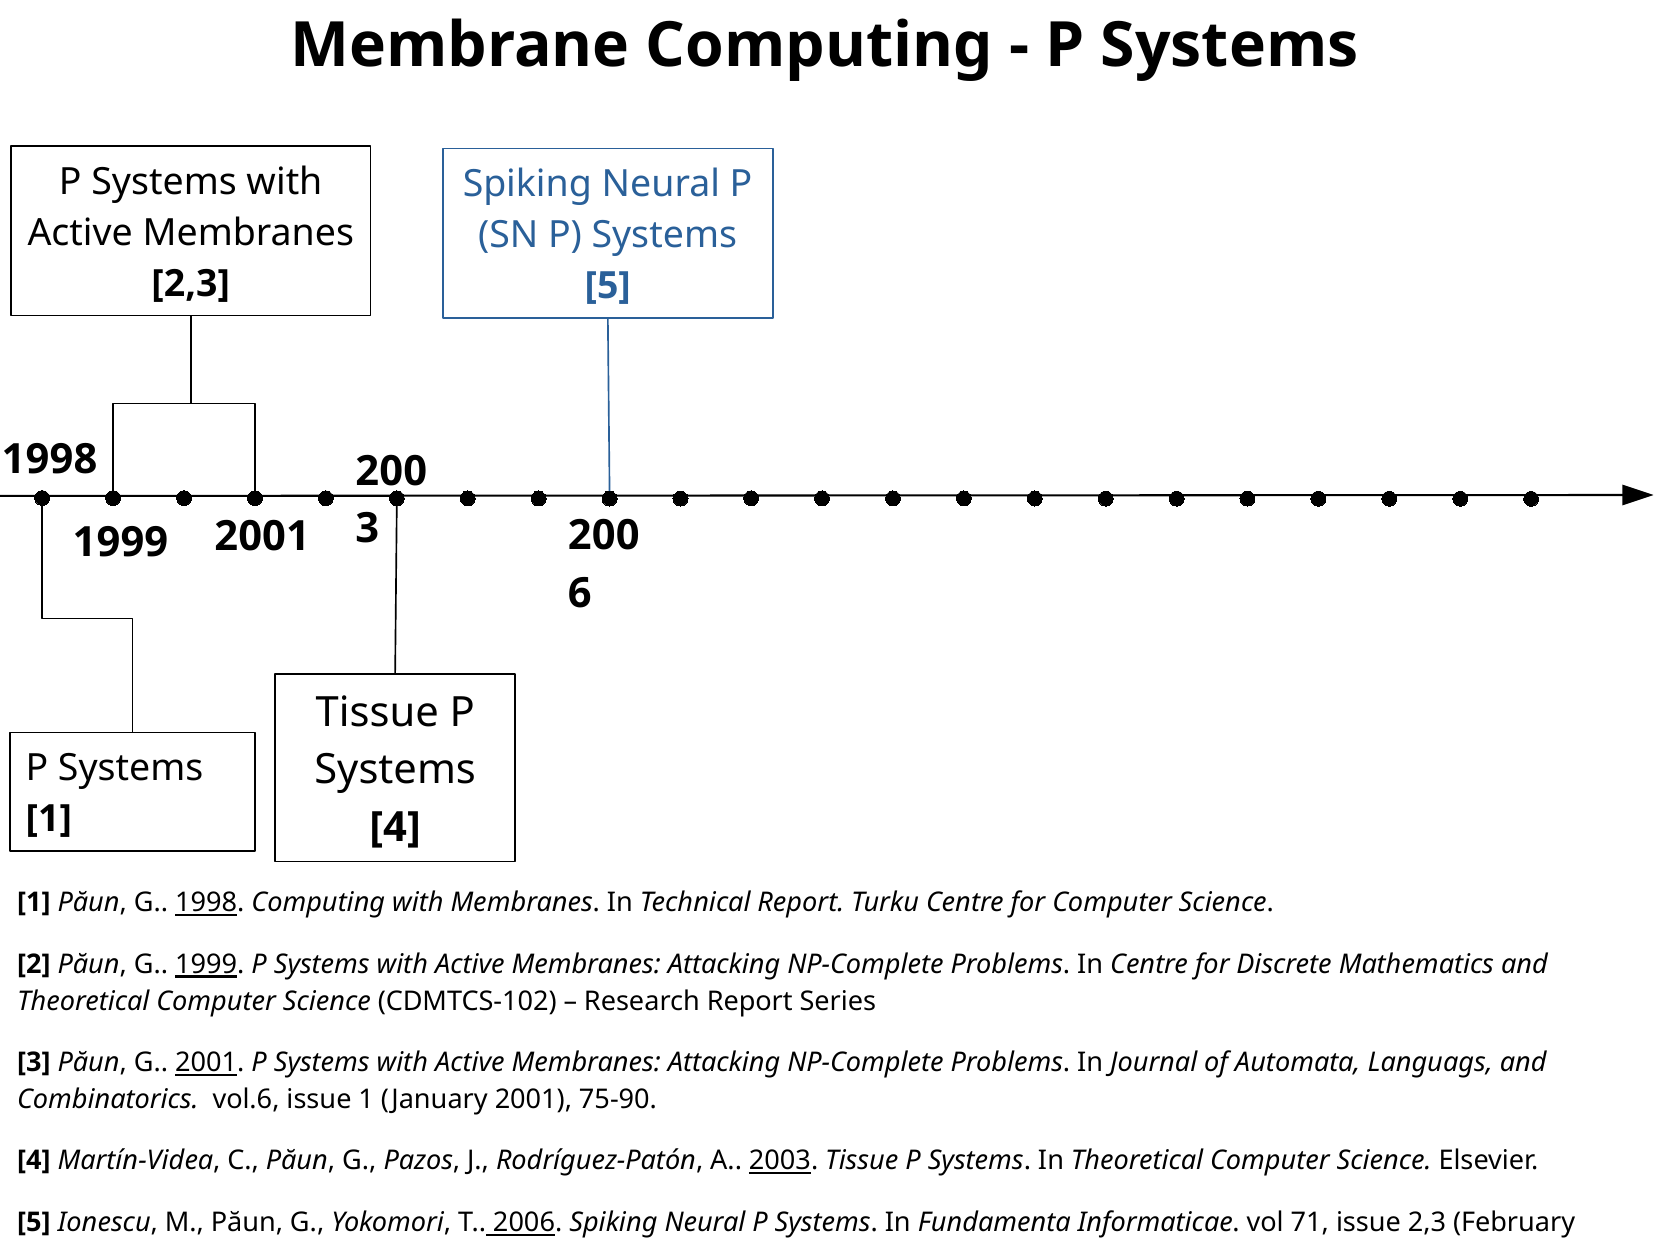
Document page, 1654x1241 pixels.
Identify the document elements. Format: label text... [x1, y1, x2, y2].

text_box 2006 [553, 497, 673, 568]
text_box [1452, 491, 1468, 507]
text_box [1] Păun, G.. 1998. Computing with Membranes. In Technical Report. Turku Centre for Computer Science. [2] Păun, G.. 1999. P Systems with Active Membranes: Attacking NP-Complete Problems. In Centre for Discrete Mathematics and Theoretical Computer Science (CDMTCS-102) – Research Report Series [3] Păun, G.. 2001. P Systems with Active Membranes: Attacking NP-Complete Problems. In Journal of Automata, Languags, and Combinatorics. vol.6, issue 1 (January 2001), 75-90. [4] Martín-Videa, C., Păun, G., Pazos, J., Rodríguez-Patón, A.. 2003. Tissue P Systems. In Theoretical Computer Science. Elsevier. [5] Ionescu, M., Păun, G., Yokomori, T.. 2006. Spiking Neural P Systems. In Fundamenta Informaticae. vol 71, issue 2,3 (February 2006), 279-308. [2, 875, 1654, 1239]
text_box [885, 490, 901, 506]
text_box [956, 490, 972, 506]
text_box 2003 [340, 432, 461, 503]
text_box P Systems with Active Membranes [2,3] [11, 146, 371, 262]
text_box [814, 490, 830, 506]
text_box P Systems [1] [10, 732, 256, 799]
text_box [34, 490, 50, 506]
text_box [743, 490, 759, 506]
text_box [1027, 490, 1043, 507]
text_box [461, 490, 476, 506]
text_box [602, 491, 617, 497]
text_box 1998 [0, 421, 112, 492]
text_box [673, 491, 689, 507]
title Membrane Computing - P Systems [0, 1, 1651, 84]
text_box [105, 490, 121, 504]
text_box Spiking Neural P (SN P) Systems [5] [442, 148, 773, 265]
text_box [1239, 491, 1255, 507]
text_box 1999 [57, 504, 186, 575]
text_box [247, 490, 263, 498]
text_box [176, 490, 192, 506]
text_box 2001 [199, 498, 328, 569]
text_box Tissue P Systems [4] [275, 673, 516, 801]
text_box [1310, 491, 1326, 507]
text_box [1523, 491, 1539, 507]
text_box [531, 490, 547, 506]
text_box [1381, 491, 1397, 507]
text_box [318, 490, 334, 506]
text_box [1098, 491, 1114, 507]
text_box [1169, 491, 1185, 507]
